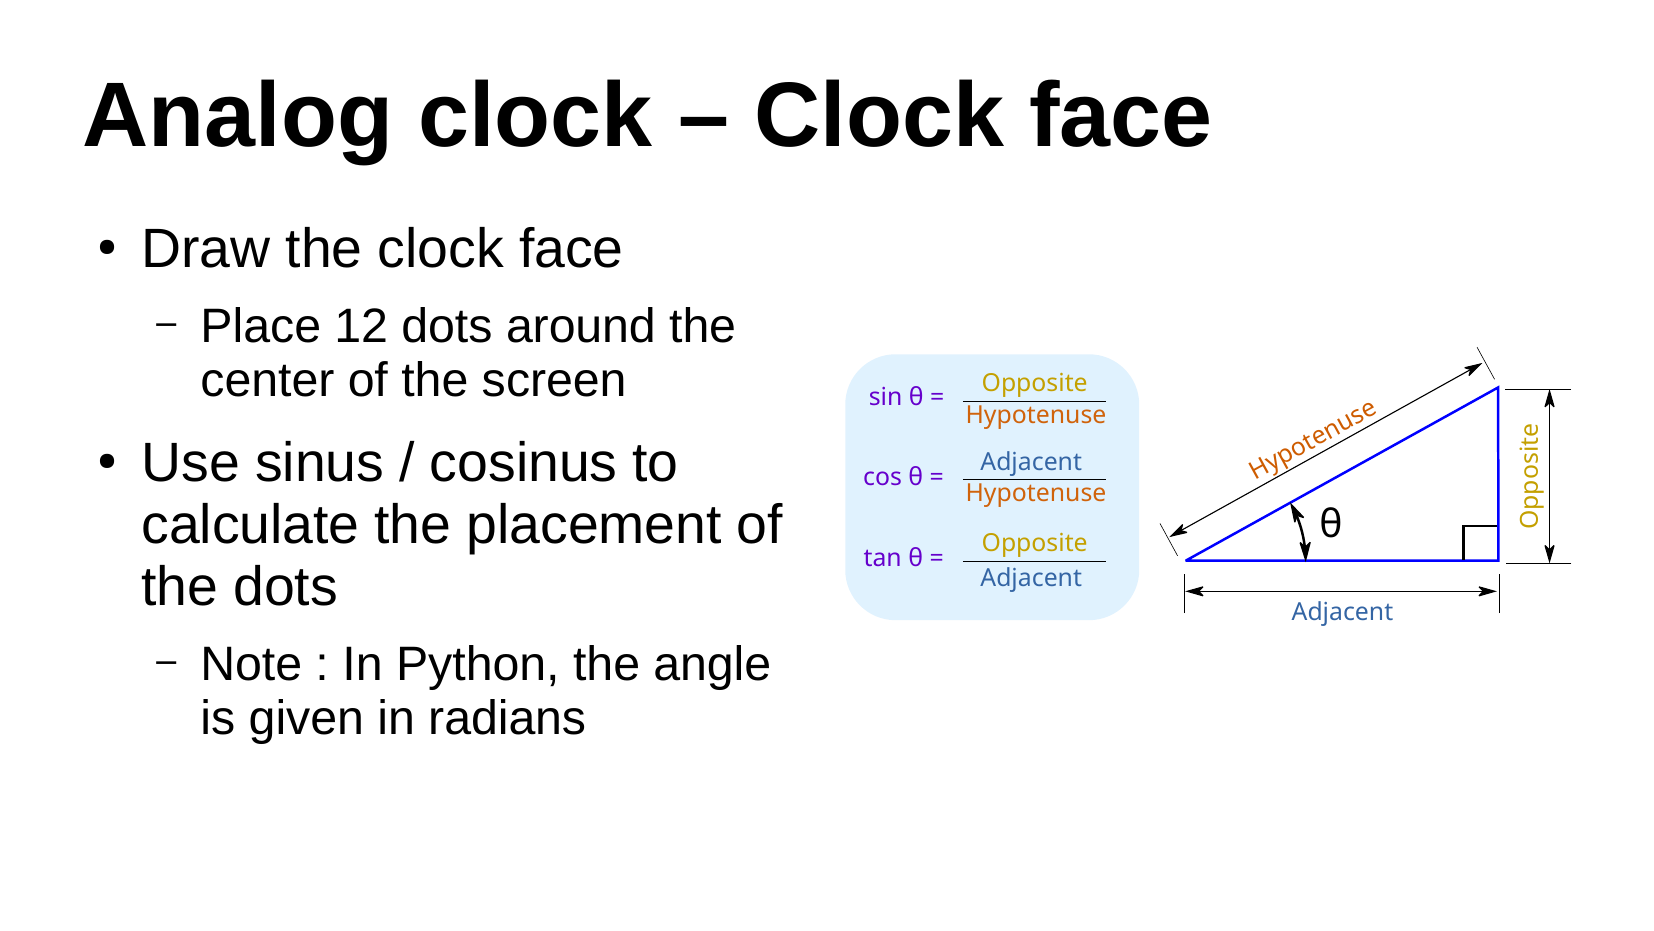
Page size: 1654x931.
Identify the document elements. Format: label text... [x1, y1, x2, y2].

title Analog clock – Clock face [82, 37, 1571, 193]
list Draw the clock face Place 12 dots around the center of the screen Use sinus / cosinus to calculate the placement of the dots Note : In Python, the angle is given in radians [82, 217, 809, 758]
picture [845, 346, 1572, 628]
